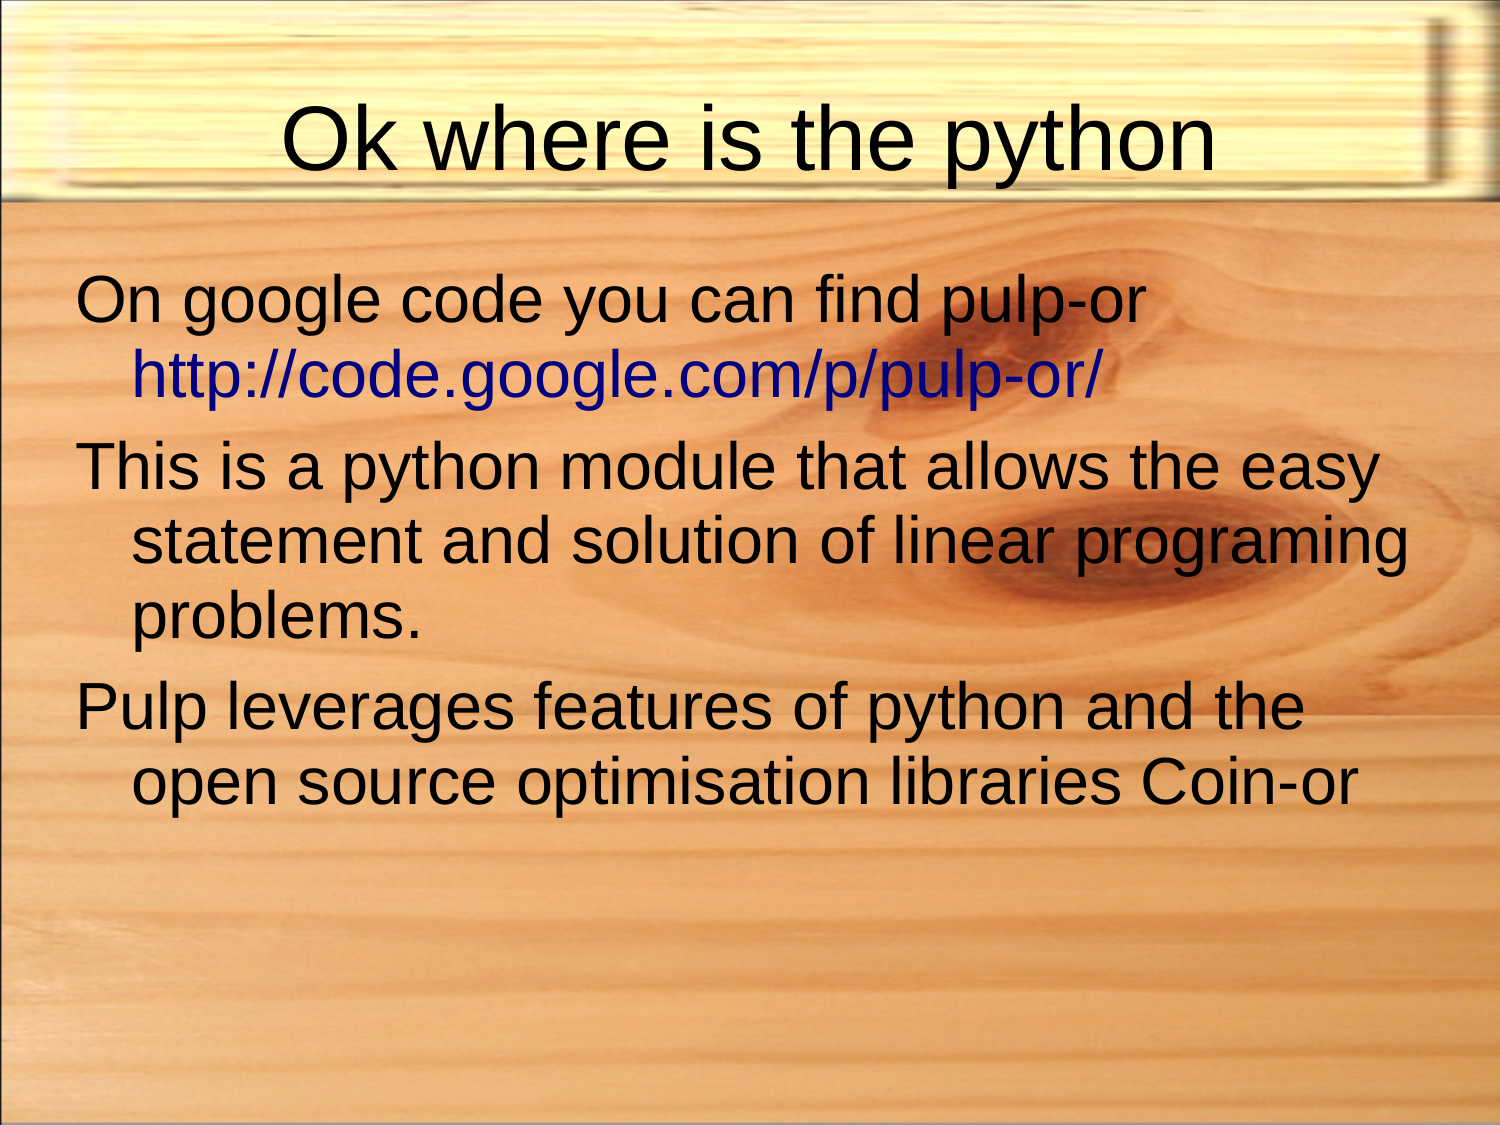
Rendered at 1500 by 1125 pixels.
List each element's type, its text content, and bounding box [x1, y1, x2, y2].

title Ok where is the python [75, 52, 1426, 226]
list On google code you can find pulp-or http://code.google.com/p/pulp-or/ This is a python module that allows the easy statement and solution of linear programing problems. Pulp leverages features of python and the open source optimisation libraries Coin-or [75, 262, 1426, 991]
picture [0, 0, 1500, 1125]
